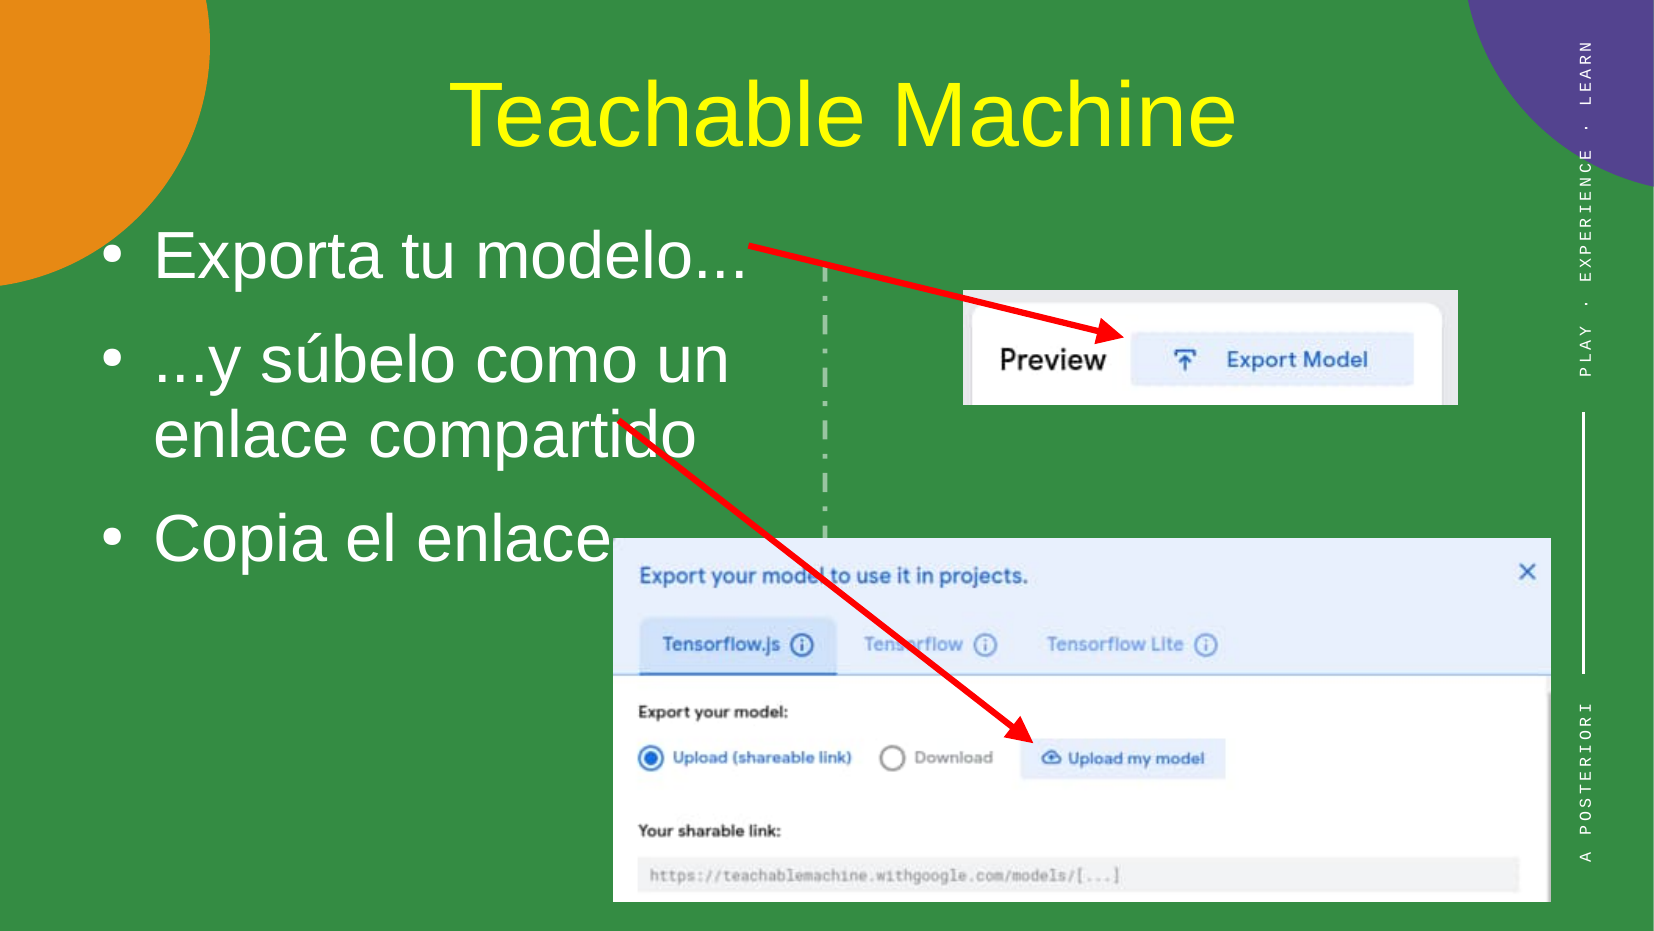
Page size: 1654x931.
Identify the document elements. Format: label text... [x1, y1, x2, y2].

list Exporta tu modelo... ...y súbelo como un enlace compartido Copia el enlace [82, 217, 788, 758]
title Teachable Machine [187, 37, 1501, 193]
picture [963, 290, 1458, 405]
picture [613, 538, 1551, 902]
